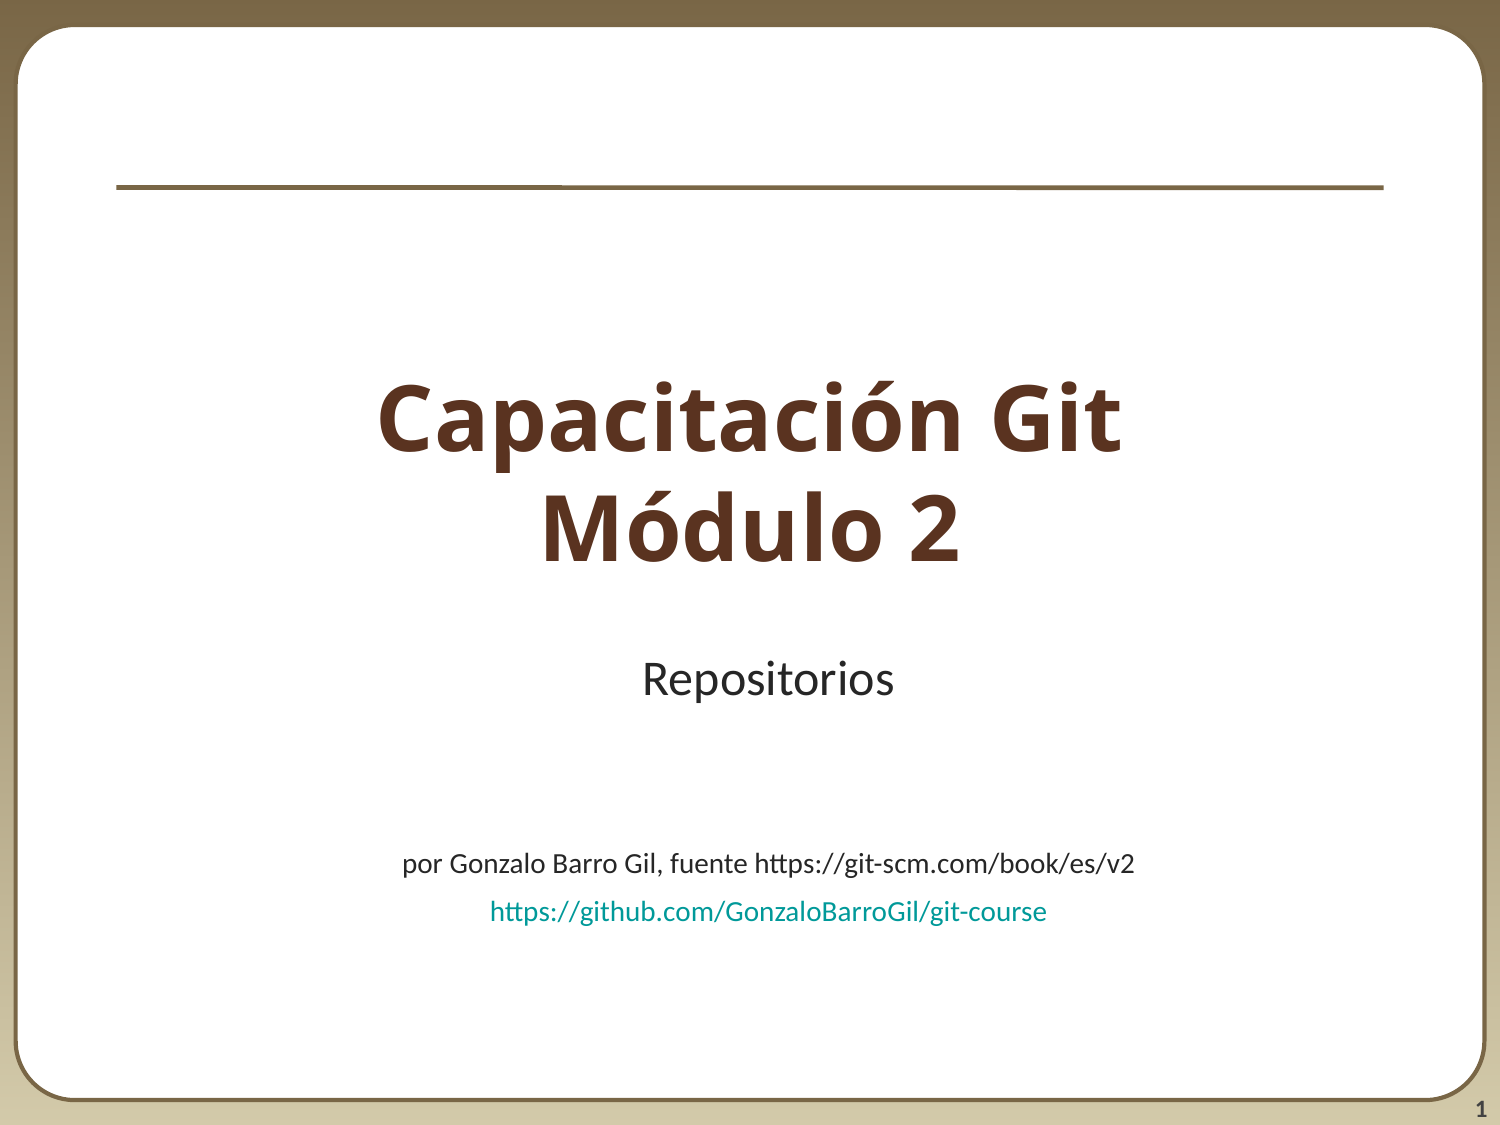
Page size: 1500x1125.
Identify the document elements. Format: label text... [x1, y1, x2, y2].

title Capacitación Git Módulo 2 [112, 349, 1388, 591]
subtitle Repositorios por Gonzalo Barro Gil, fuente https://git-scm.com/book/es/v2 https://github.com/GonzaloBarroGil/git-course [112, 637, 1388, 925]
